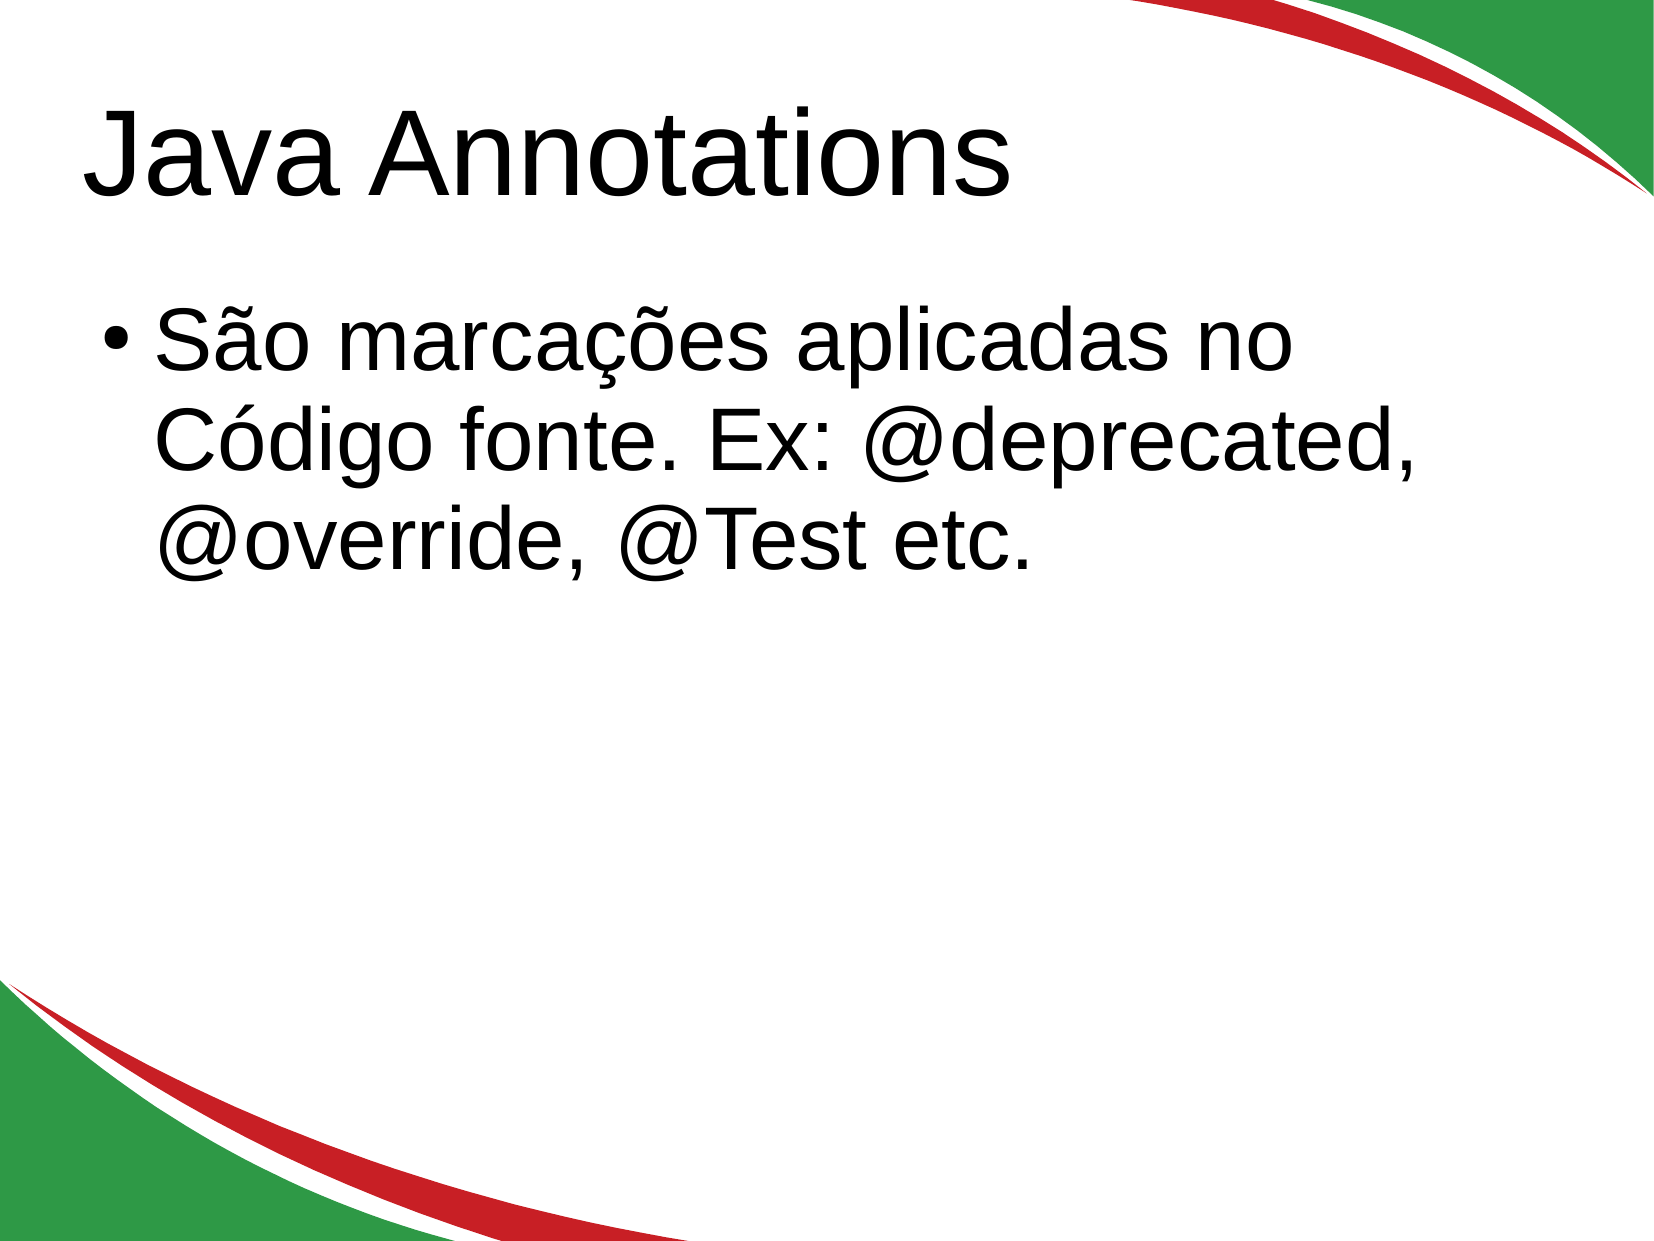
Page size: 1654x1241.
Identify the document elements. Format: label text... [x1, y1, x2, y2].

title Java Annotations [82, 49, 1571, 257]
list São marcações aplicadas no Código fonte. Ex: @deprecated, @override, @Test etc. [82, 290, 1571, 1010]
